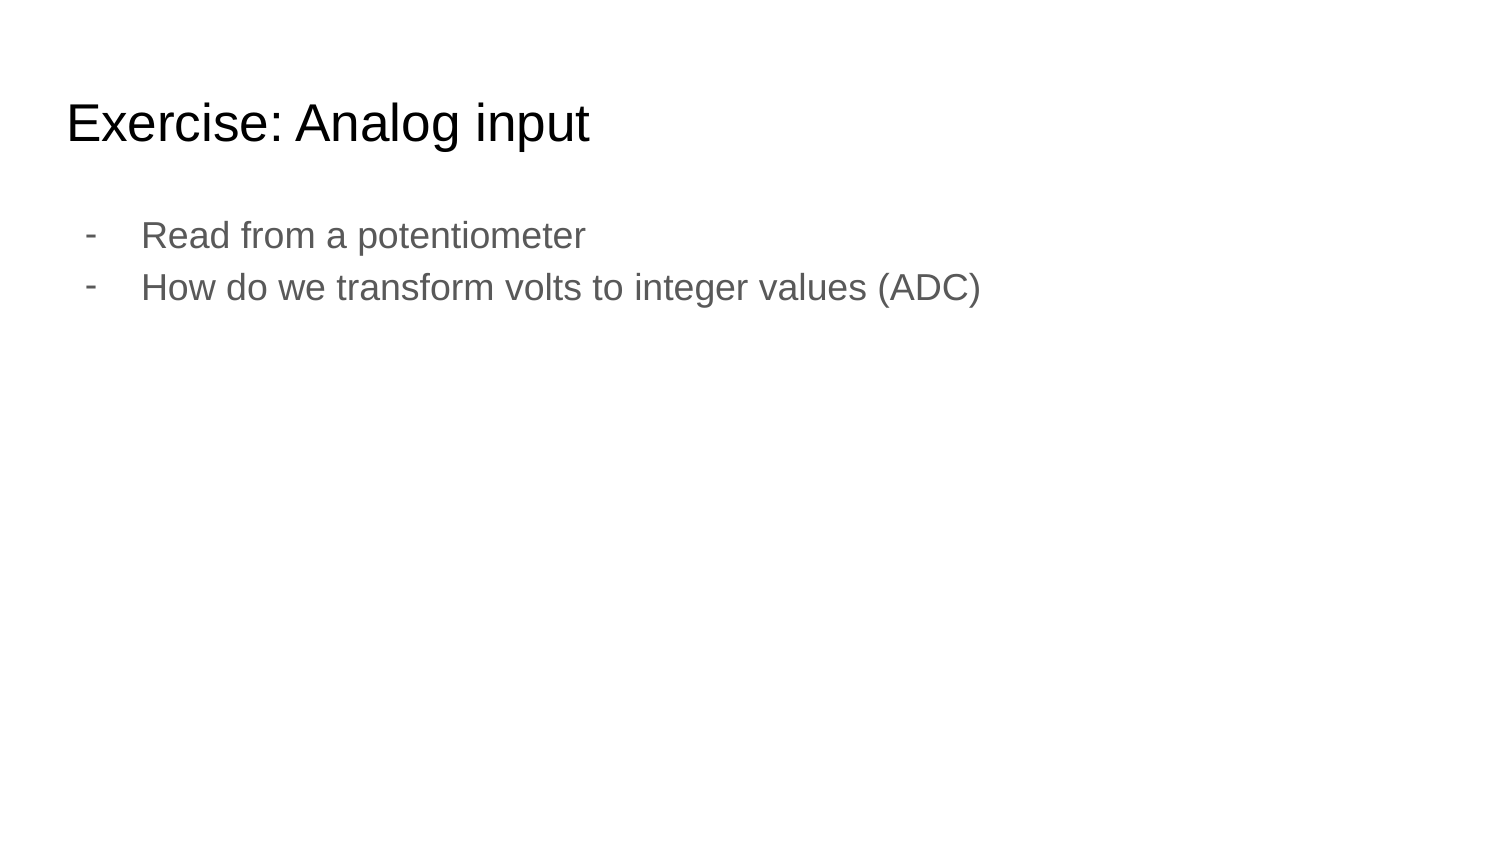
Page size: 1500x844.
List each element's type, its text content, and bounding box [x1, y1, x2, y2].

list Read from a potentiometer How do we transform volts to integer values (ADC) [51, 189, 1449, 750]
title Exercise: Analog input [51, 72, 1449, 167]
